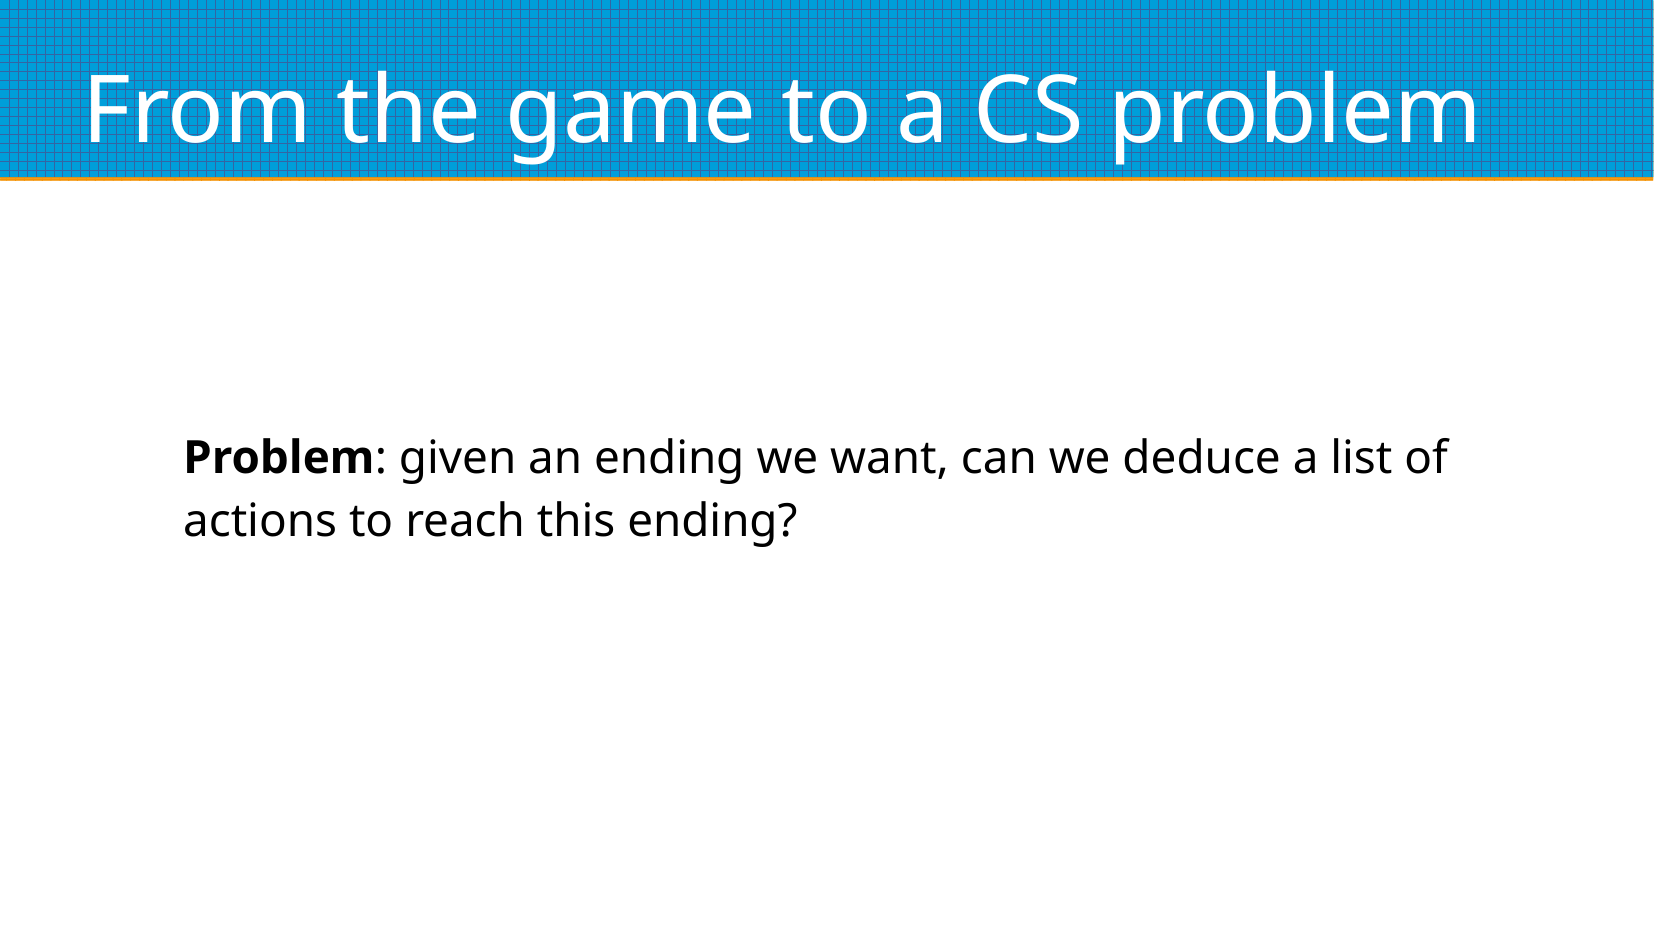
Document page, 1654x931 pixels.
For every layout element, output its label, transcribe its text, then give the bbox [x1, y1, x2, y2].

title From the game to a CS problem [82, 14, 1571, 171]
text_box Problem: given an ending we want, can we deduce a list of actions to reach this ending? [177, 295, 1506, 680]
